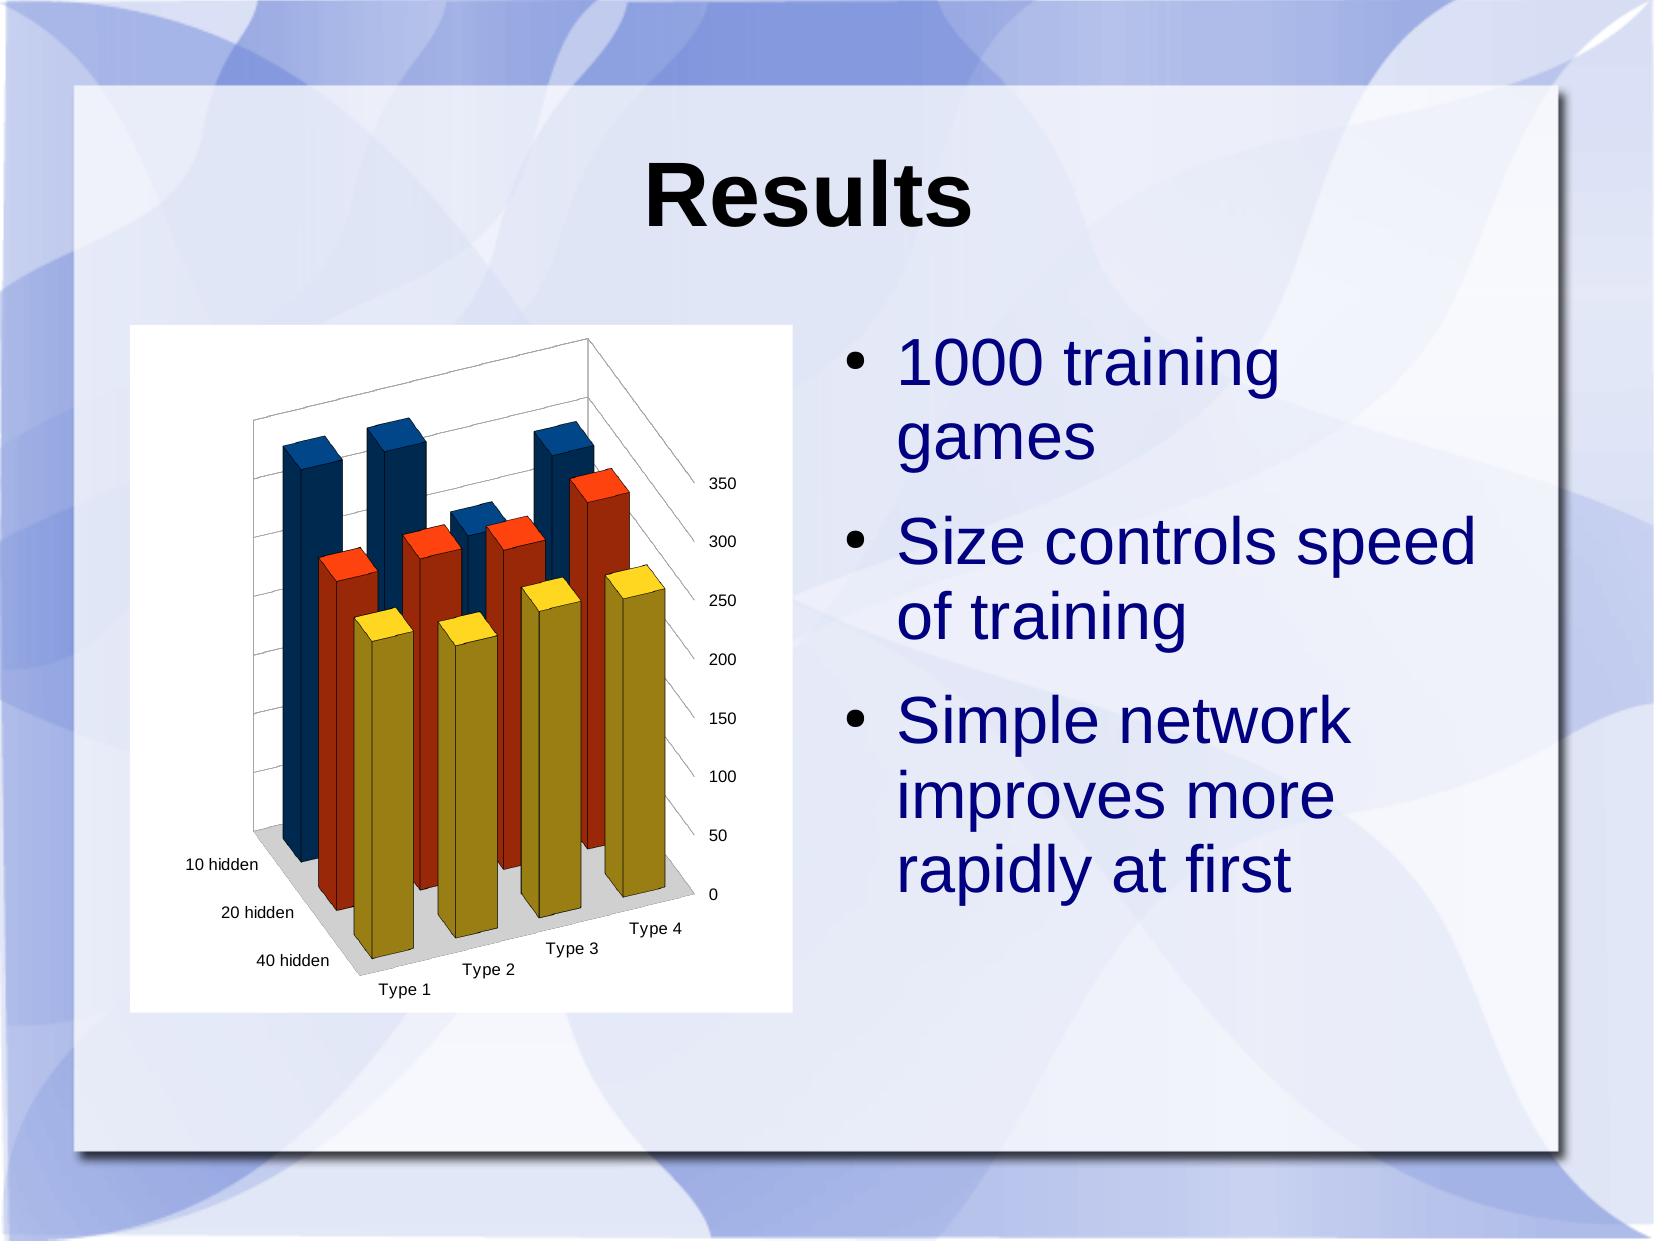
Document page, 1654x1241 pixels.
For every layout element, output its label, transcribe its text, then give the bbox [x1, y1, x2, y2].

picture [0, 0, 1654, 1241]
title Results [82, 90, 1536, 298]
list 1000 training games Size controls speed of training Simple network improves more rapidly at first [825, 324, 1489, 1144]
chart [129, 324, 793, 1013]
